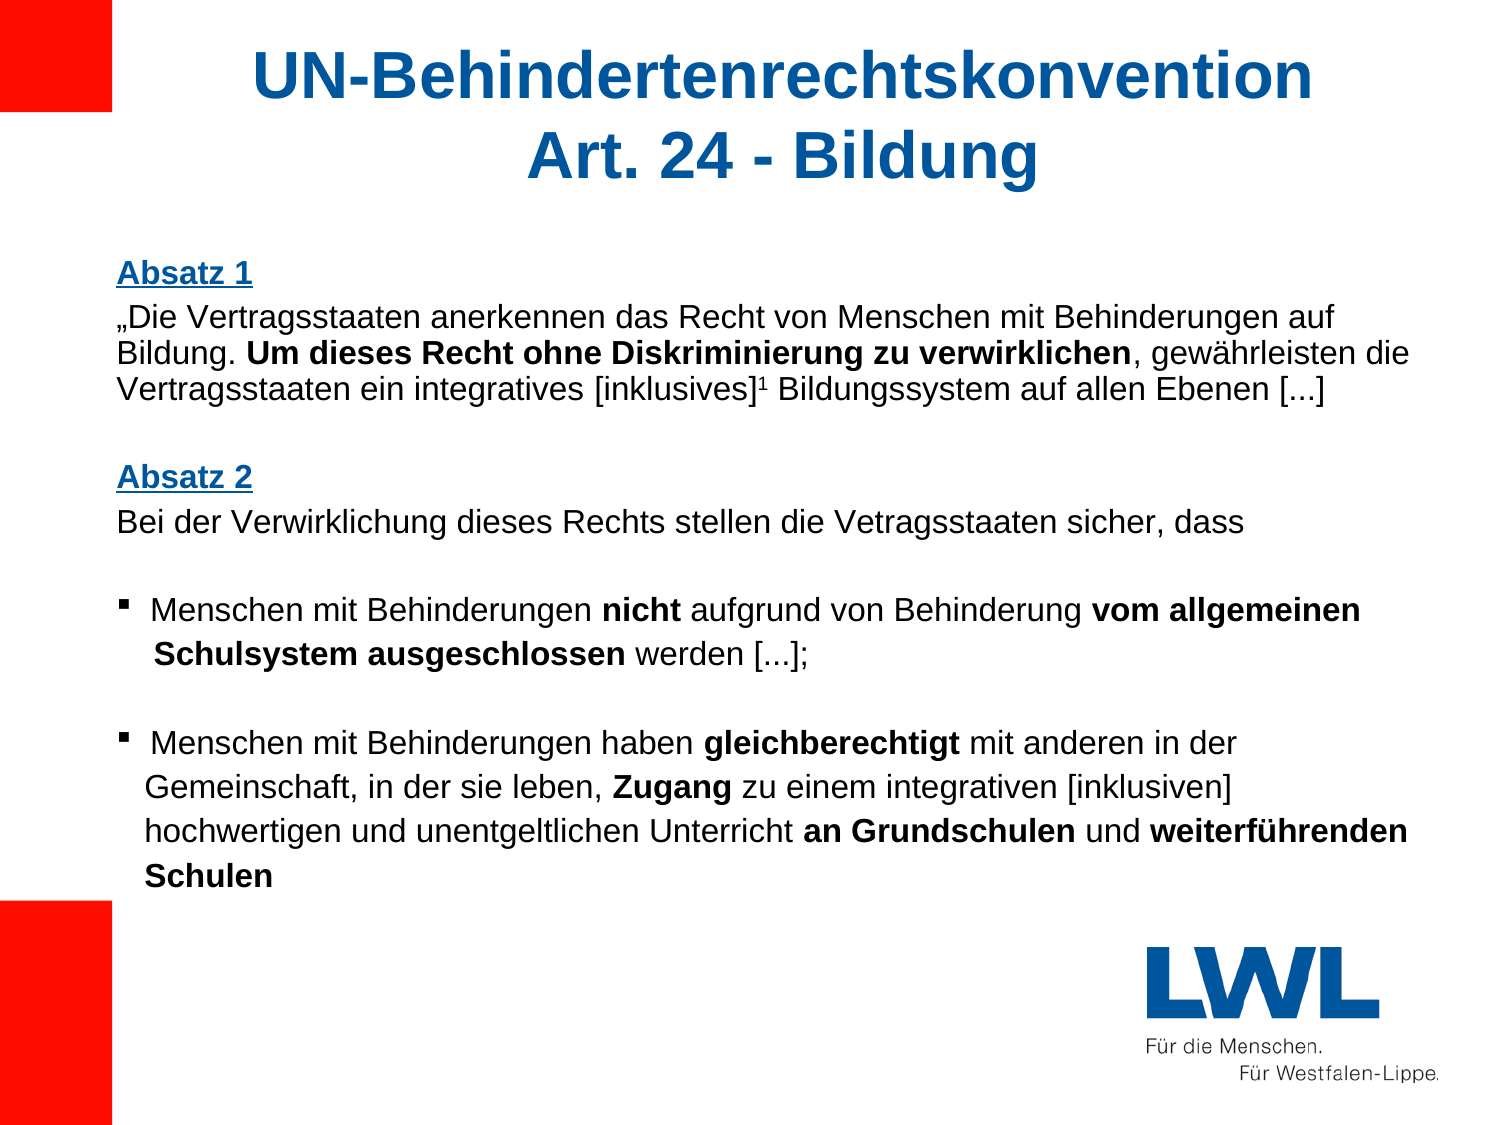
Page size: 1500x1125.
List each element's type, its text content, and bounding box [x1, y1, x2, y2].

title UN-Behindertenrechtskonvention Art. 24 - Bildung [137, 23, 1431, 200]
picture [1147, 947, 1438, 1083]
list Absatz 1 „Die Vertragsstaaten anerkennen das Recht von Menschen mit Behinderungen auf Bildung. Um dieses Recht ohne Diskriminierung zu verwirklichen, gewährleisten die Vertragsstaaten ein integratives [inklusives]1 Bildungssystem auf allen Ebenen [...] Absatz 2 Bei der Verwirklichung dieses Rechts stellen die Vetragsstaaten sicher, dass Menschen mit Behinderungen nicht aufgrund von Behinderung vom allgemeinen Schulsystem ausgeschlossen werden [...]; Menschen mit Behinderungen haben gleichberechtigt mit anderen in der Gemeinschaft, in der sie leben, Zugang zu einem integrativen [inklusiven] hochwertigen und unentgeltlichen Unterricht an Grundschulen und weiterführenden Schulen [101, 200, 1450, 898]
